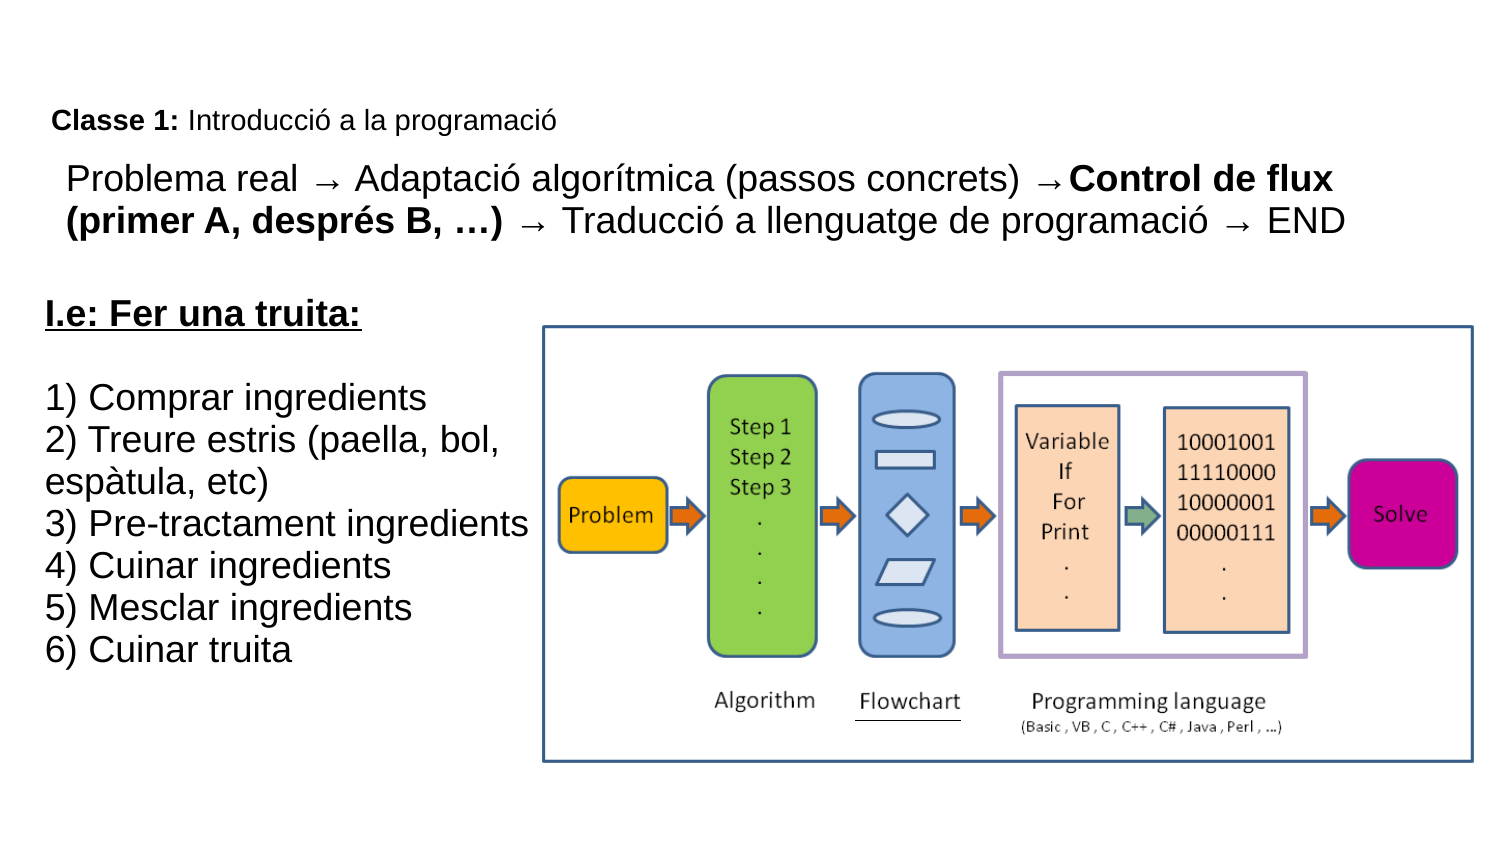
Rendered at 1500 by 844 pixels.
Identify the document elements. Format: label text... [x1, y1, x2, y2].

title Classe 1: Introducció a la programació [51, 73, 1449, 150]
text_box Problema real → Adaptació algorítmica (passos concrets) →Control de flux (primer A, després B, …) → Traducció a llenguatge de programació → END [51, 150, 1456, 249]
picture [540, 322, 1477, 766]
text_box I.e: Fer una truita: 1) Comprar ingredients 2) Treure estris (paella, bol, espàtula, etc) 3) Pre-tractament ingredients 4) Cuinar ingredients 5) Mesclar ingredients 6) Cuinar truita [30, 285, 601, 844]
